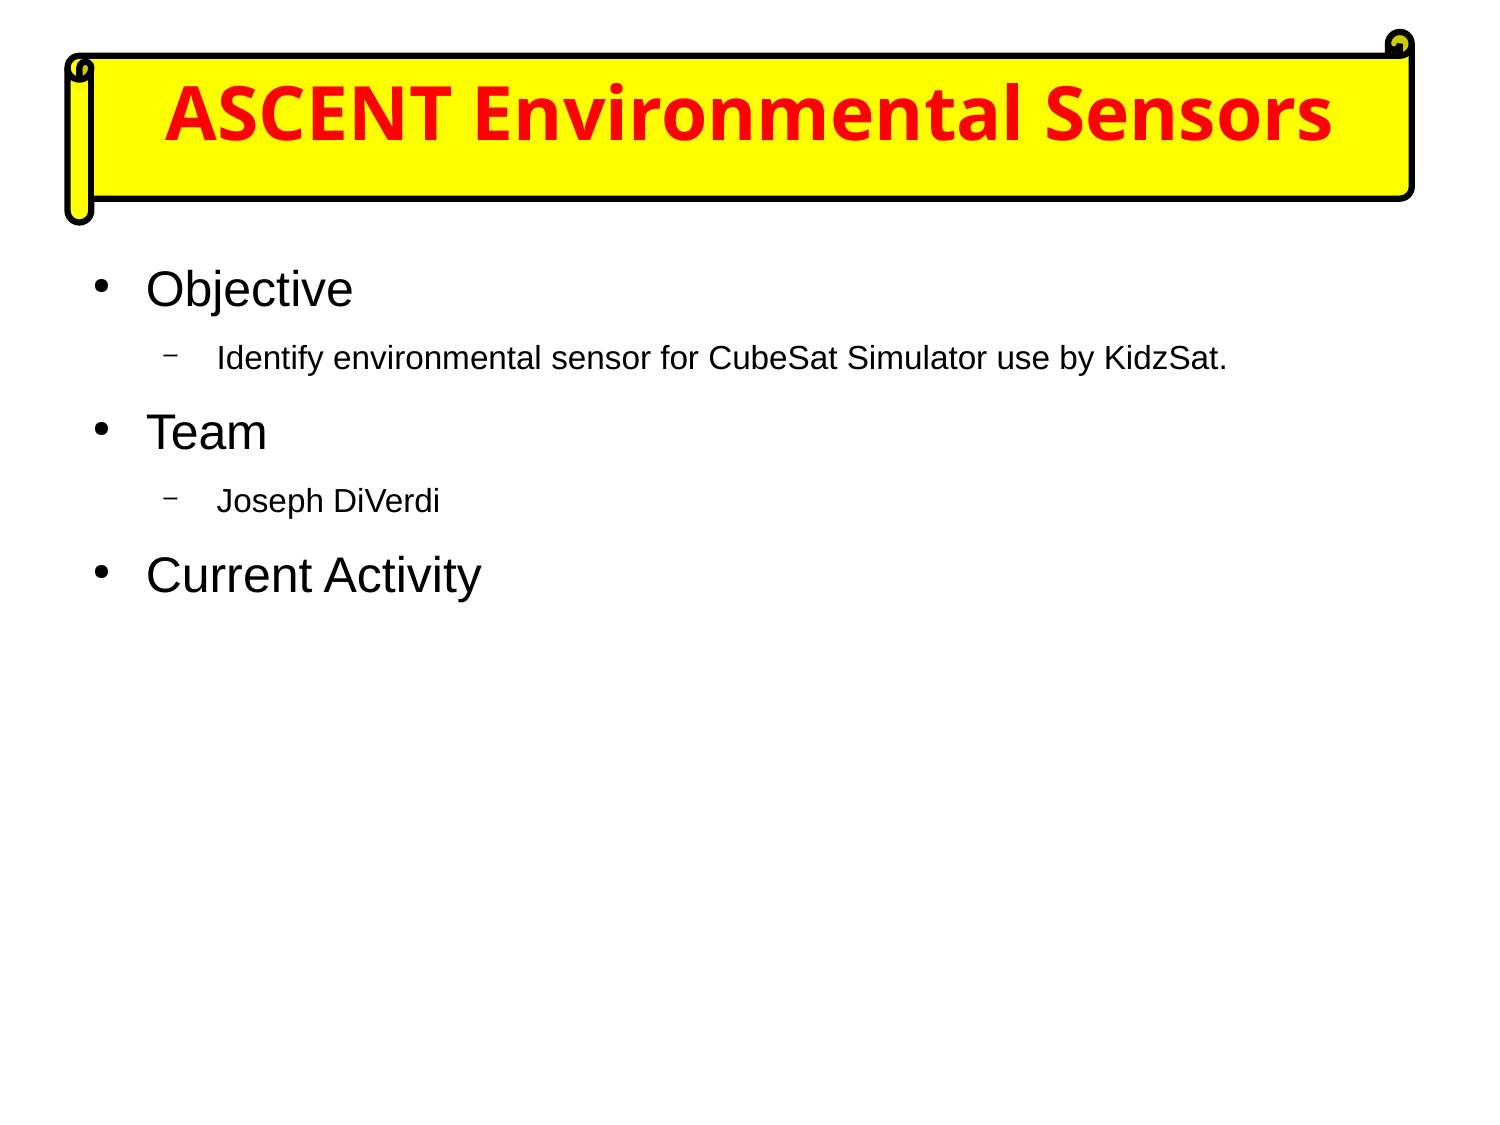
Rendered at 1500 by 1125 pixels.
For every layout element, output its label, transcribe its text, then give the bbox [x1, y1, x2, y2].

text_box [67, 164, 1412, 223]
list Objective Identify environmental sensor for CubeSat Simulator use by KidzSat. Team Joseph DiVerdi Current Activity [75, 263, 1425, 916]
text_box [72, 31, 1412, 58]
text_box ASCENT Environmental Sensors [0, 58, 1500, 164]
